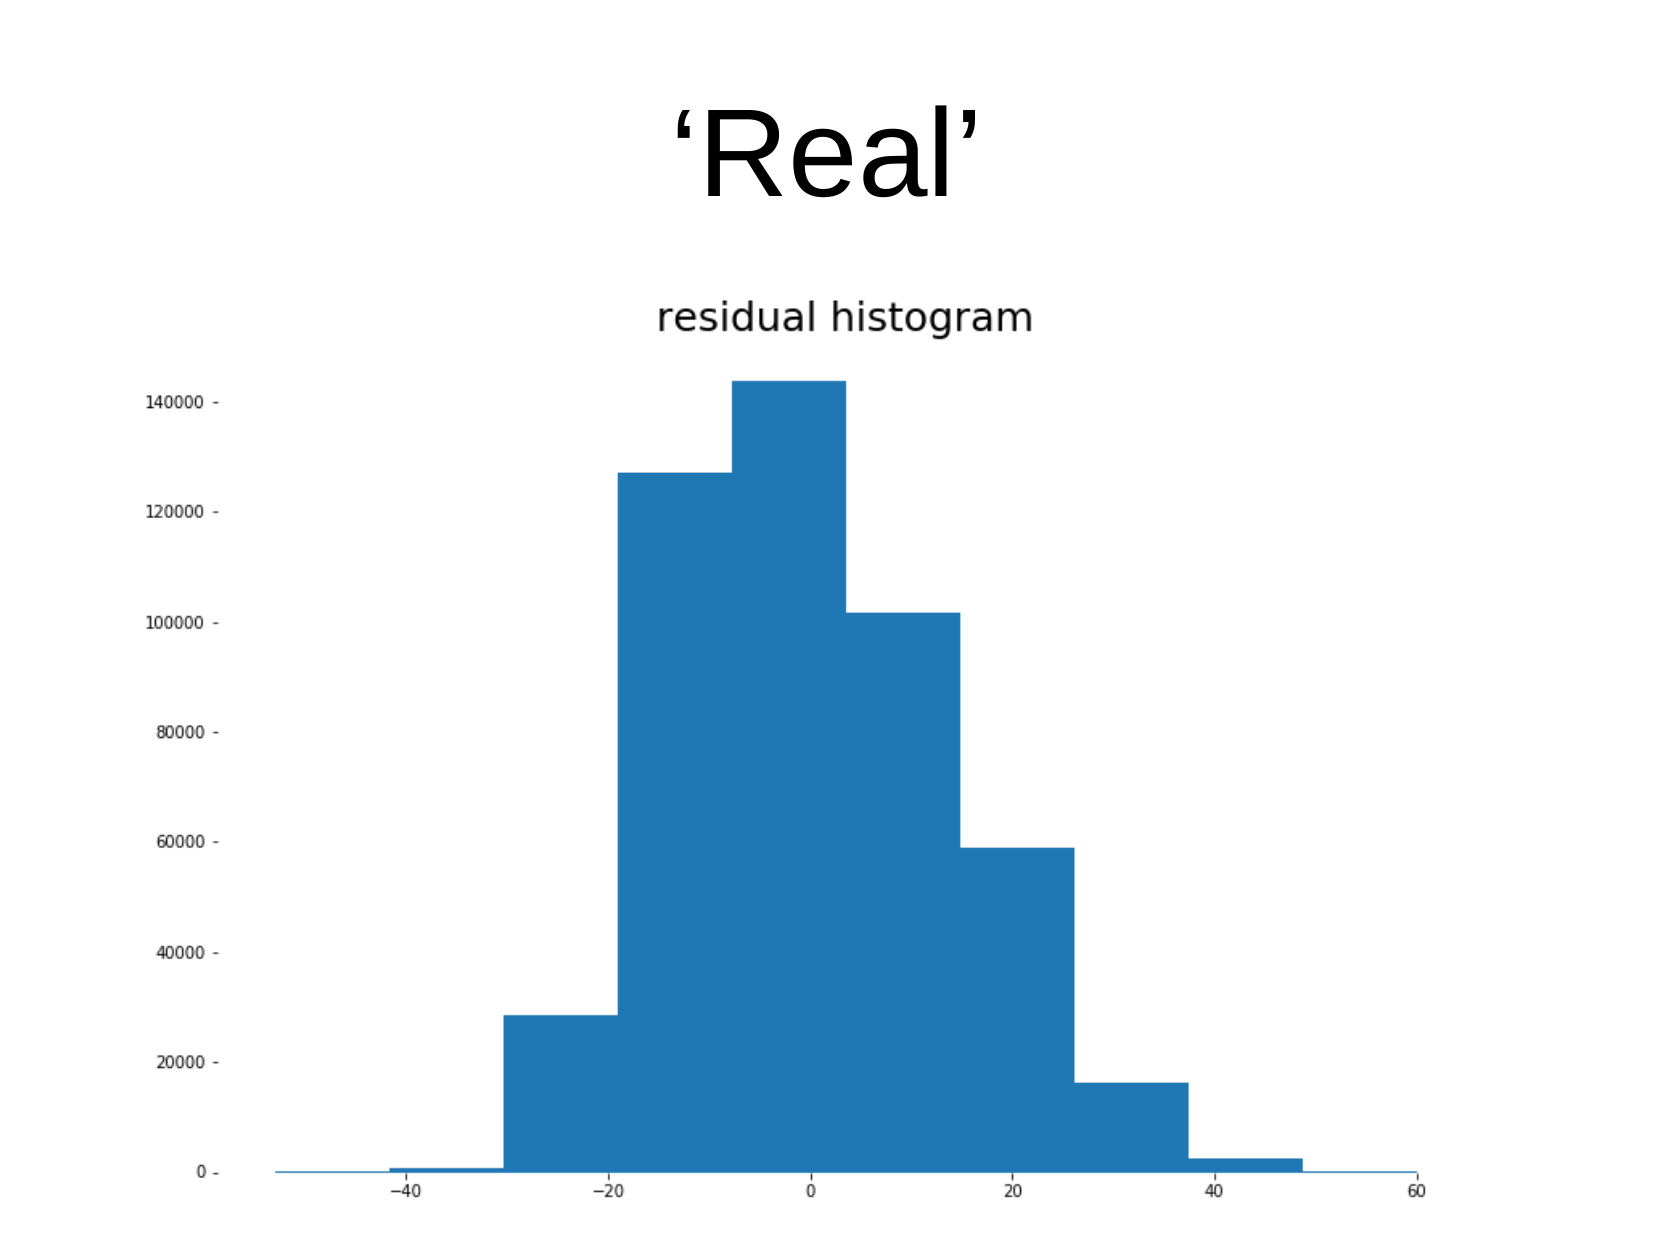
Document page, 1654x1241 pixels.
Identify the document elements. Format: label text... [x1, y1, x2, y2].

picture [15, 209, 1636, 1241]
title ‘Real’ [82, 49, 1571, 209]
